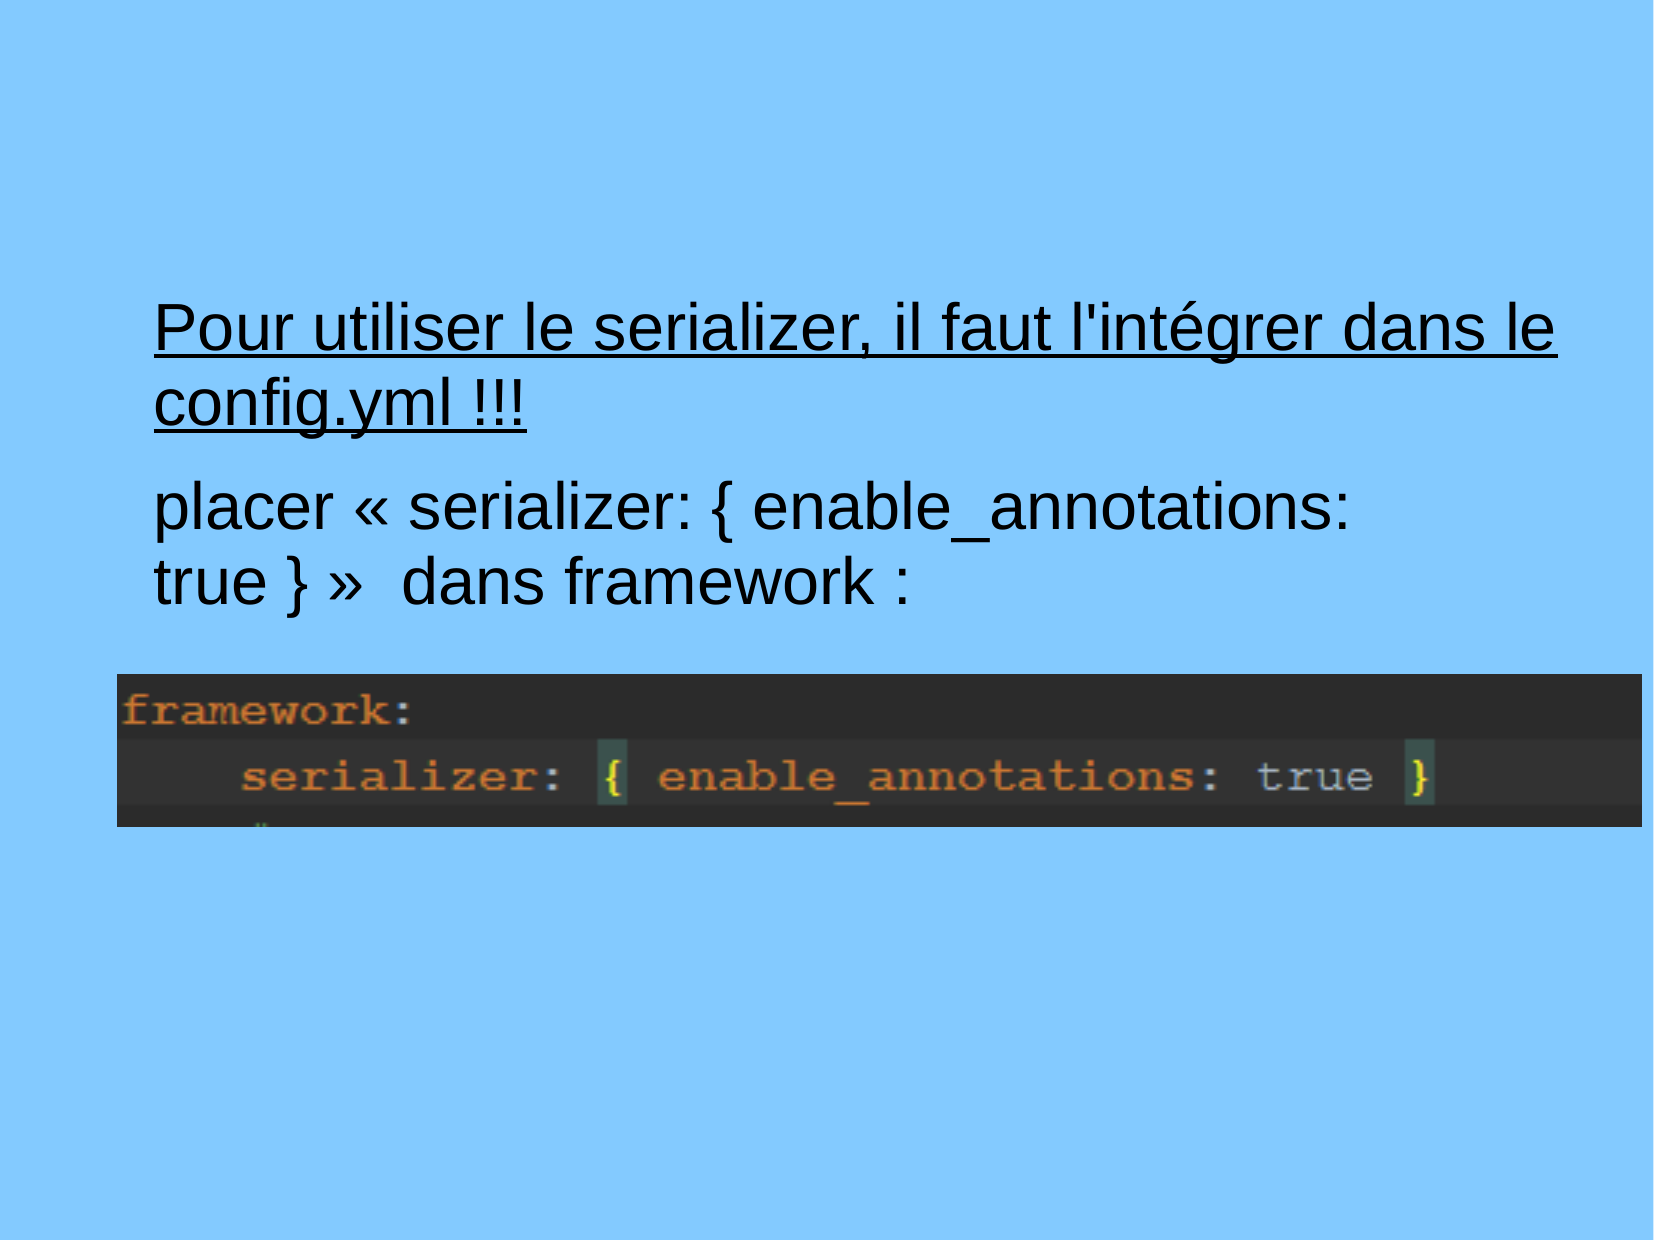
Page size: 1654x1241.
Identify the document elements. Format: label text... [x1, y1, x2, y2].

list Pour utiliser le serializer, il faut l'intégrer dans le config.yml !!! placer « serializer: { enable_annotations: true } » dans framework : [82, 290, 1571, 1010]
picture [117, 674, 1642, 827]
